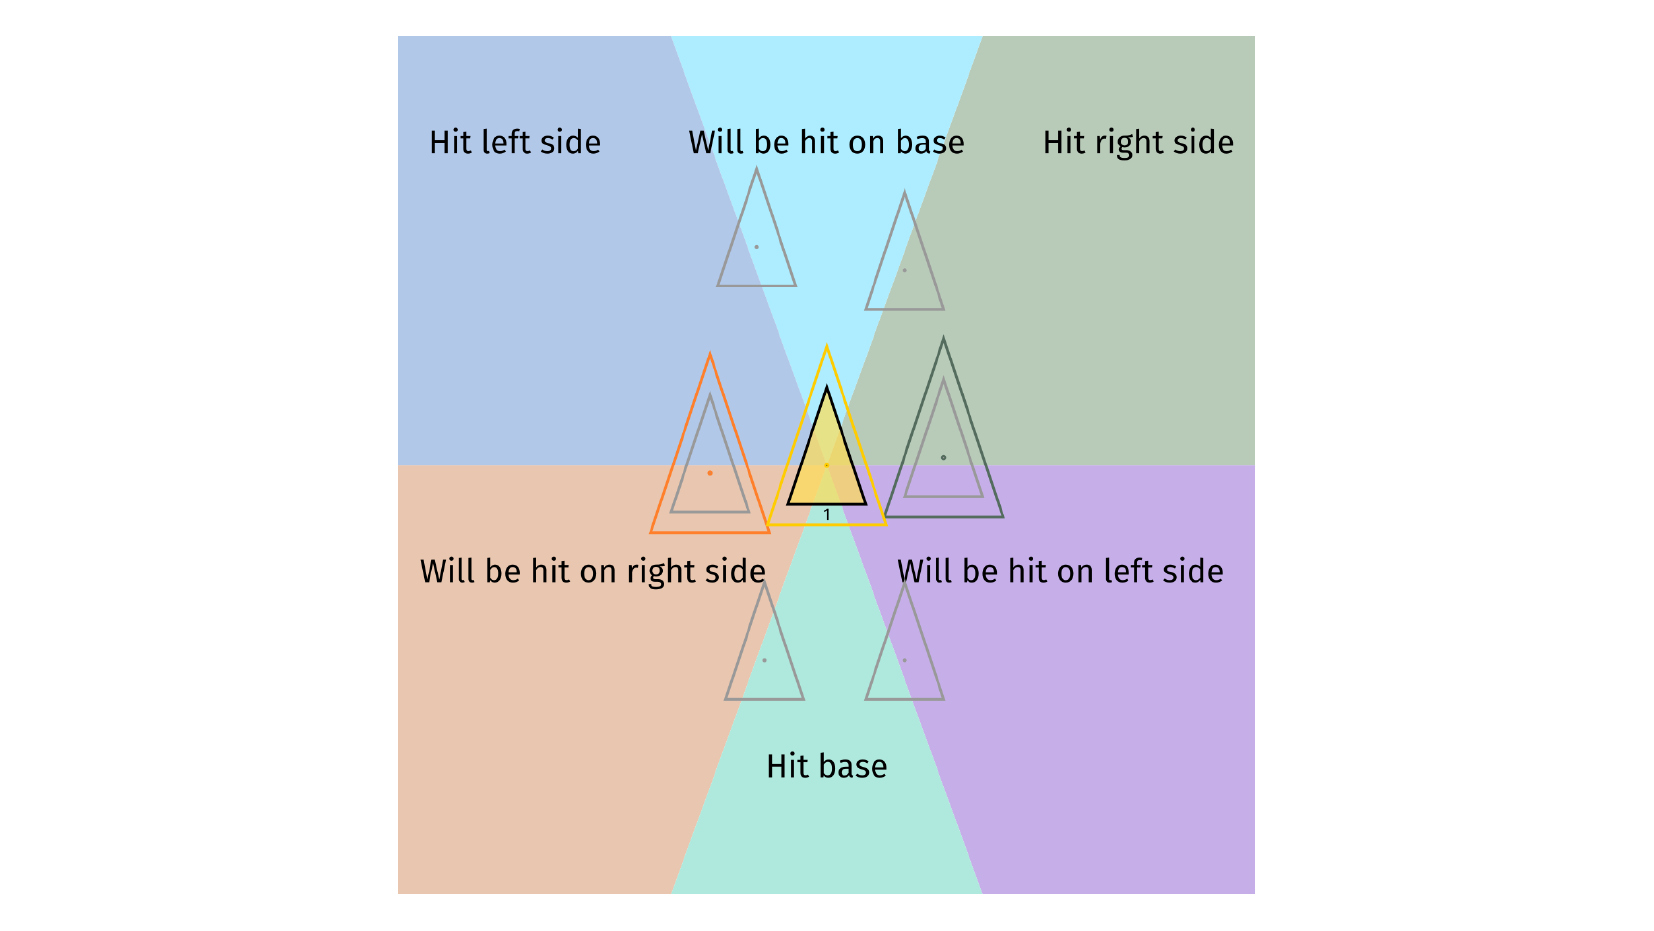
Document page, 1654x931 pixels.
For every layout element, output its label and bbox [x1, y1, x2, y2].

picture [398, 36, 1255, 894]
